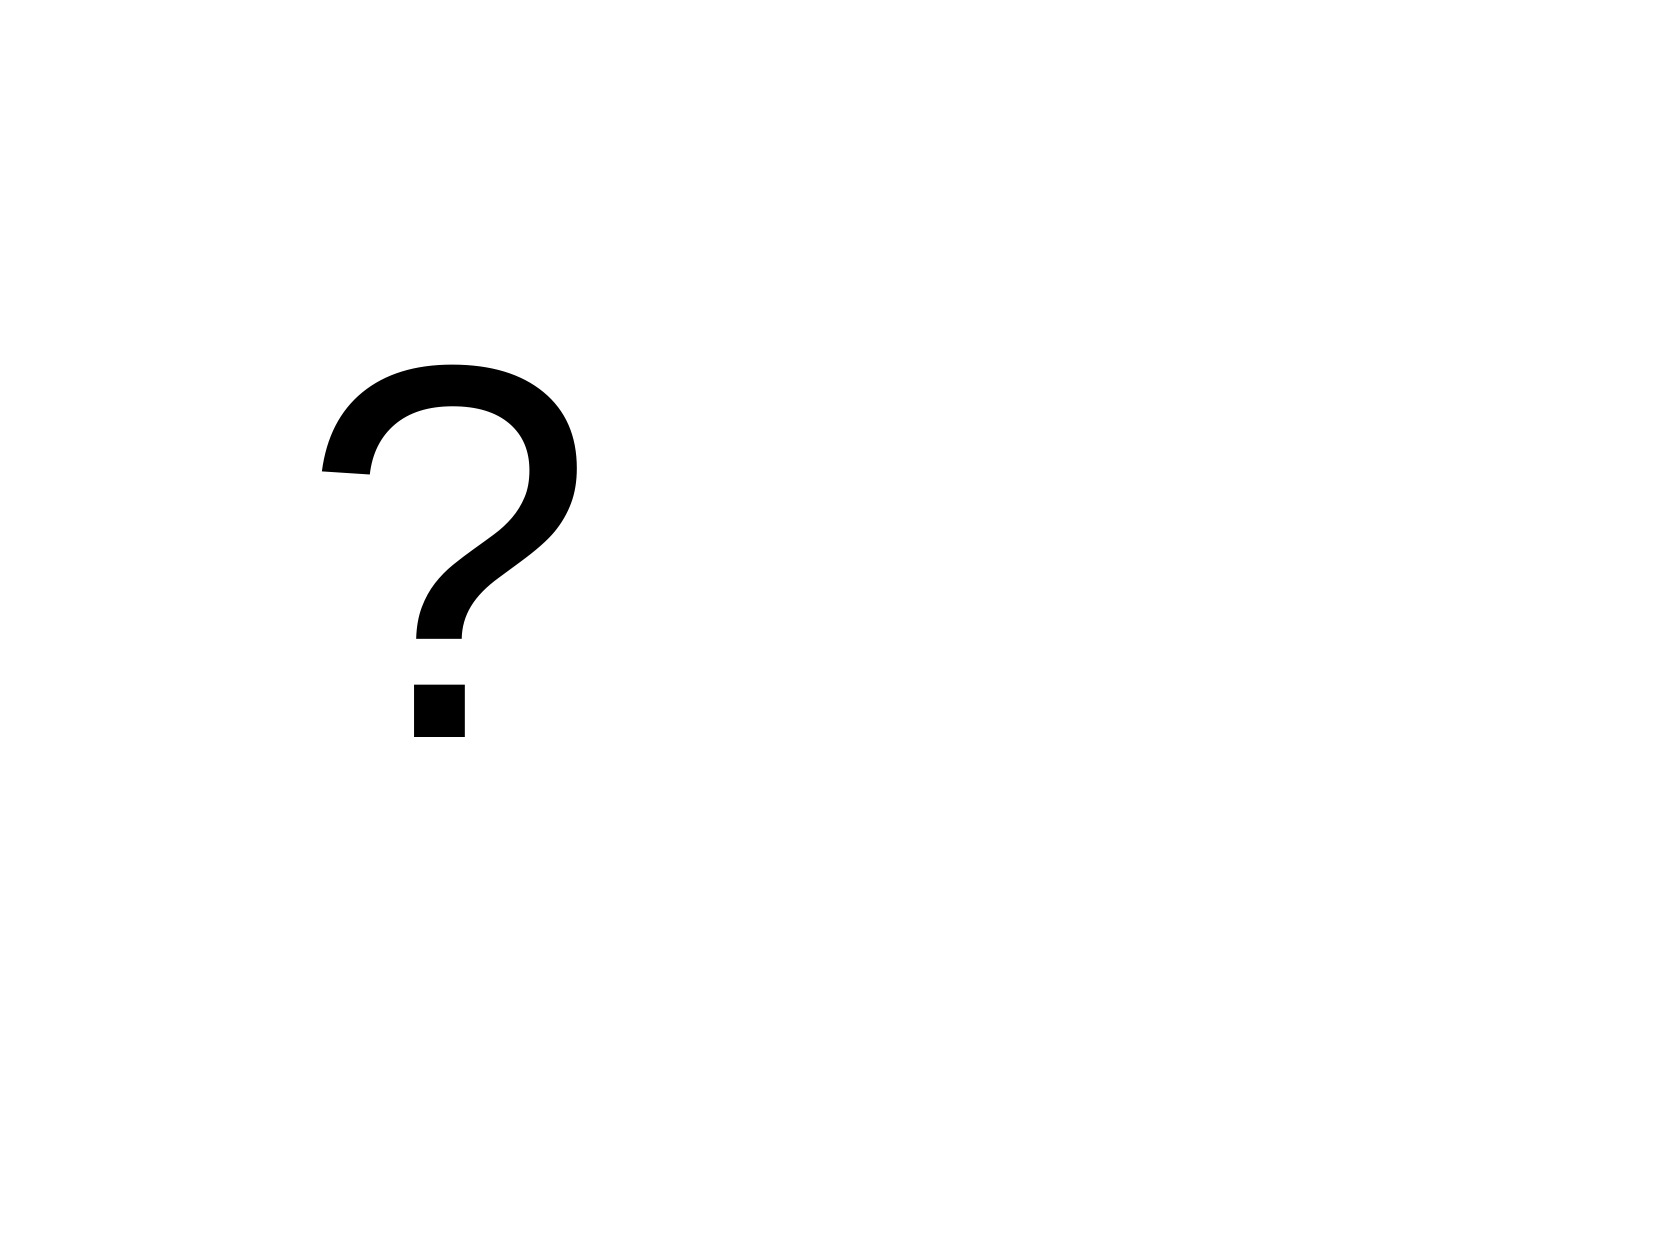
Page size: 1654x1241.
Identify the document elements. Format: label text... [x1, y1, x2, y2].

text_box ? [76, 72, 821, 1033]
